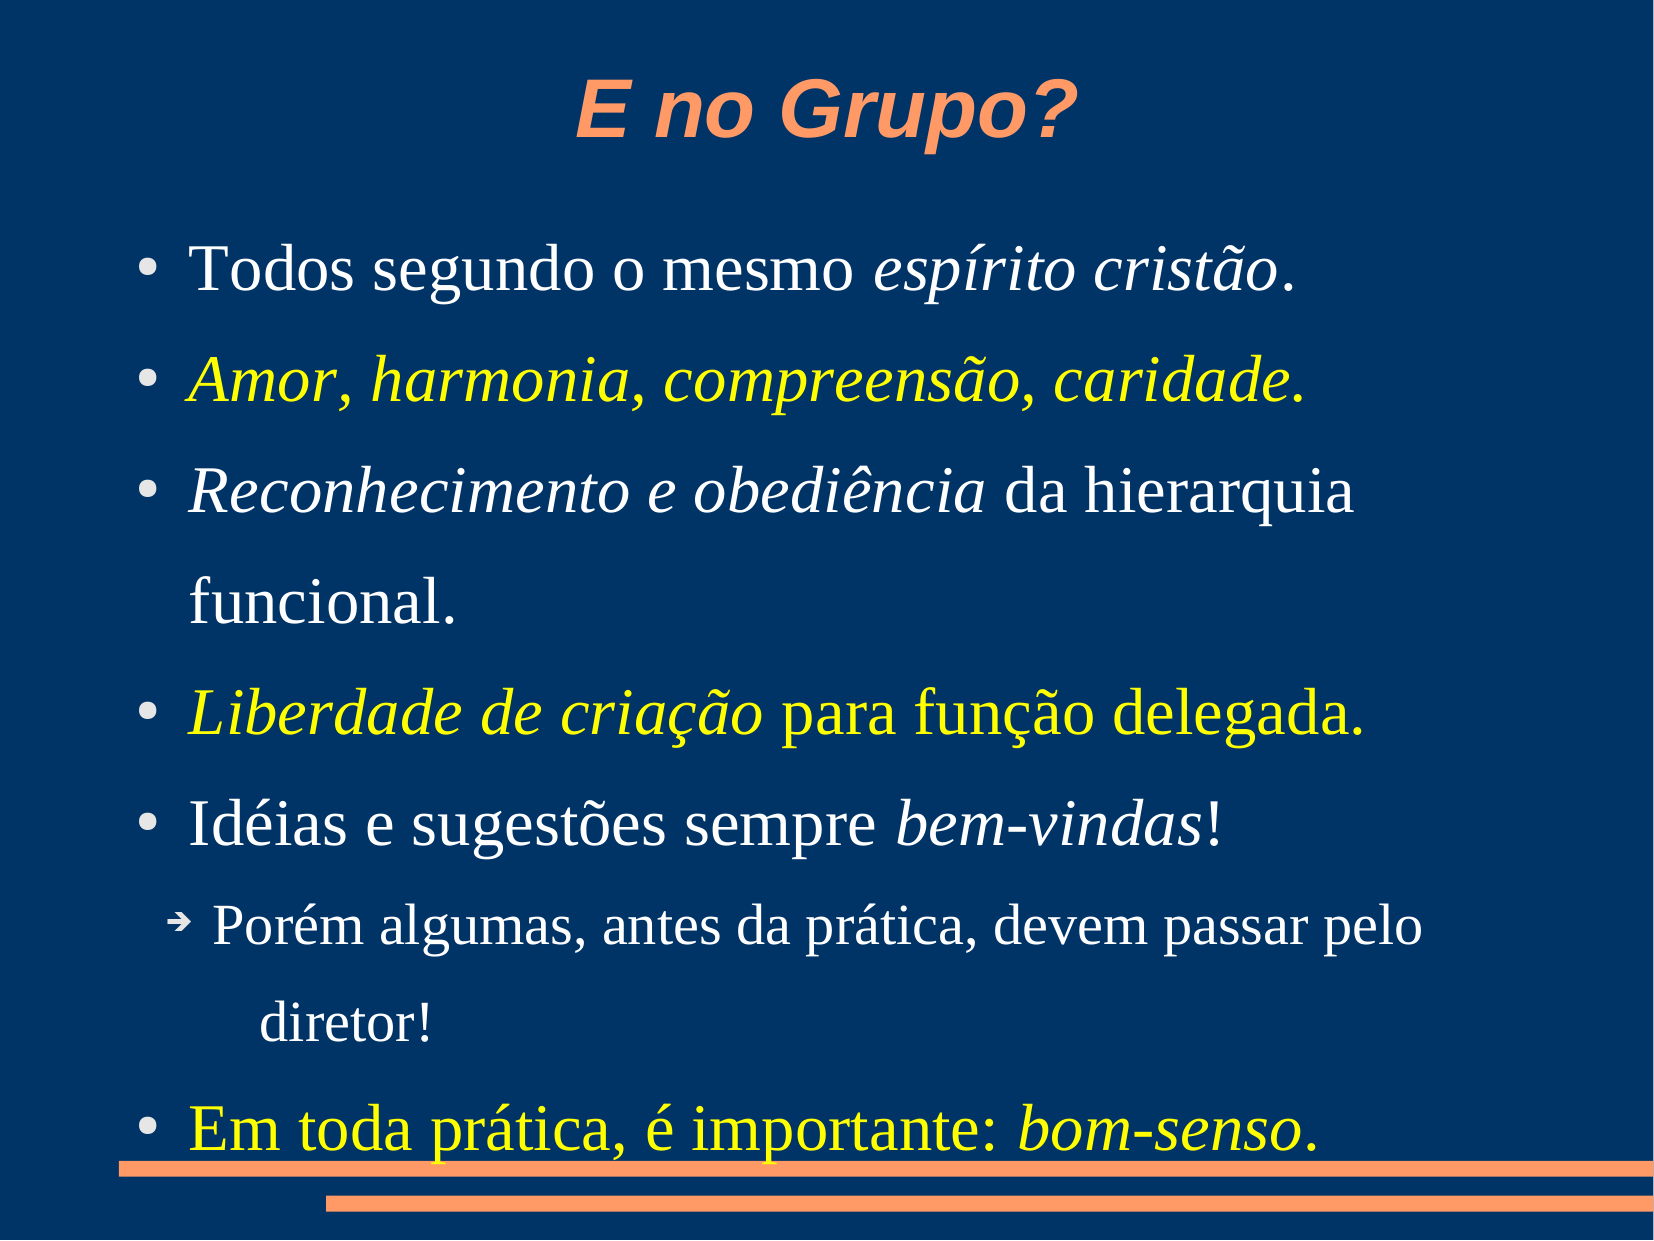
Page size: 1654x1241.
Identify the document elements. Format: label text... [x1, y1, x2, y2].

title E no Grupo? [121, 4, 1534, 193]
list Todos segundo o mesmo espírito cristão. Amor, harmonia, compreensão, caridade. Reconhecimento e obediência da hierarquia funcional. Liberdade de criação para função delegada. Idéias e sugestões sempre bem-vindas! Porém algumas, antes da prática, devem passar pelo diretor! Em toda prática, é importante: bom-senso. [118, 193, 1558, 1128]
